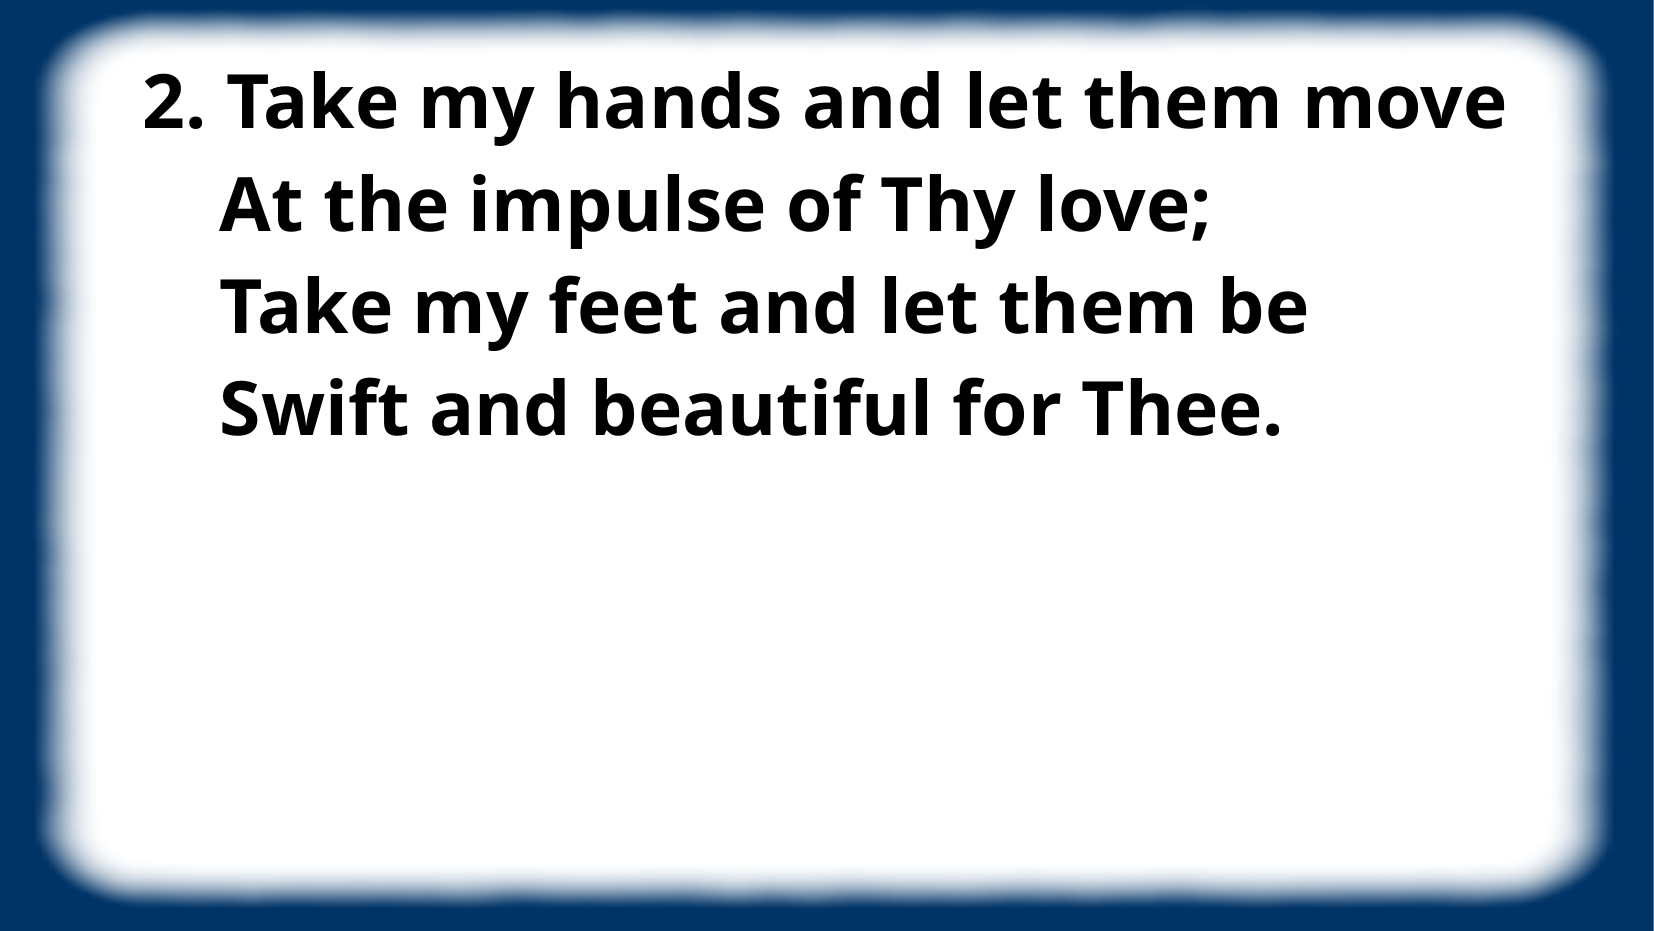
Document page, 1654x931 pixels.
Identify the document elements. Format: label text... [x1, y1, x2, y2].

text_box 2. Take my hands and let them move At the impulse of Thy love; Take my feet and let them be Swift and beautiful for Thee. [127, 41, 1561, 555]
picture [0, 0, 1654, 931]
